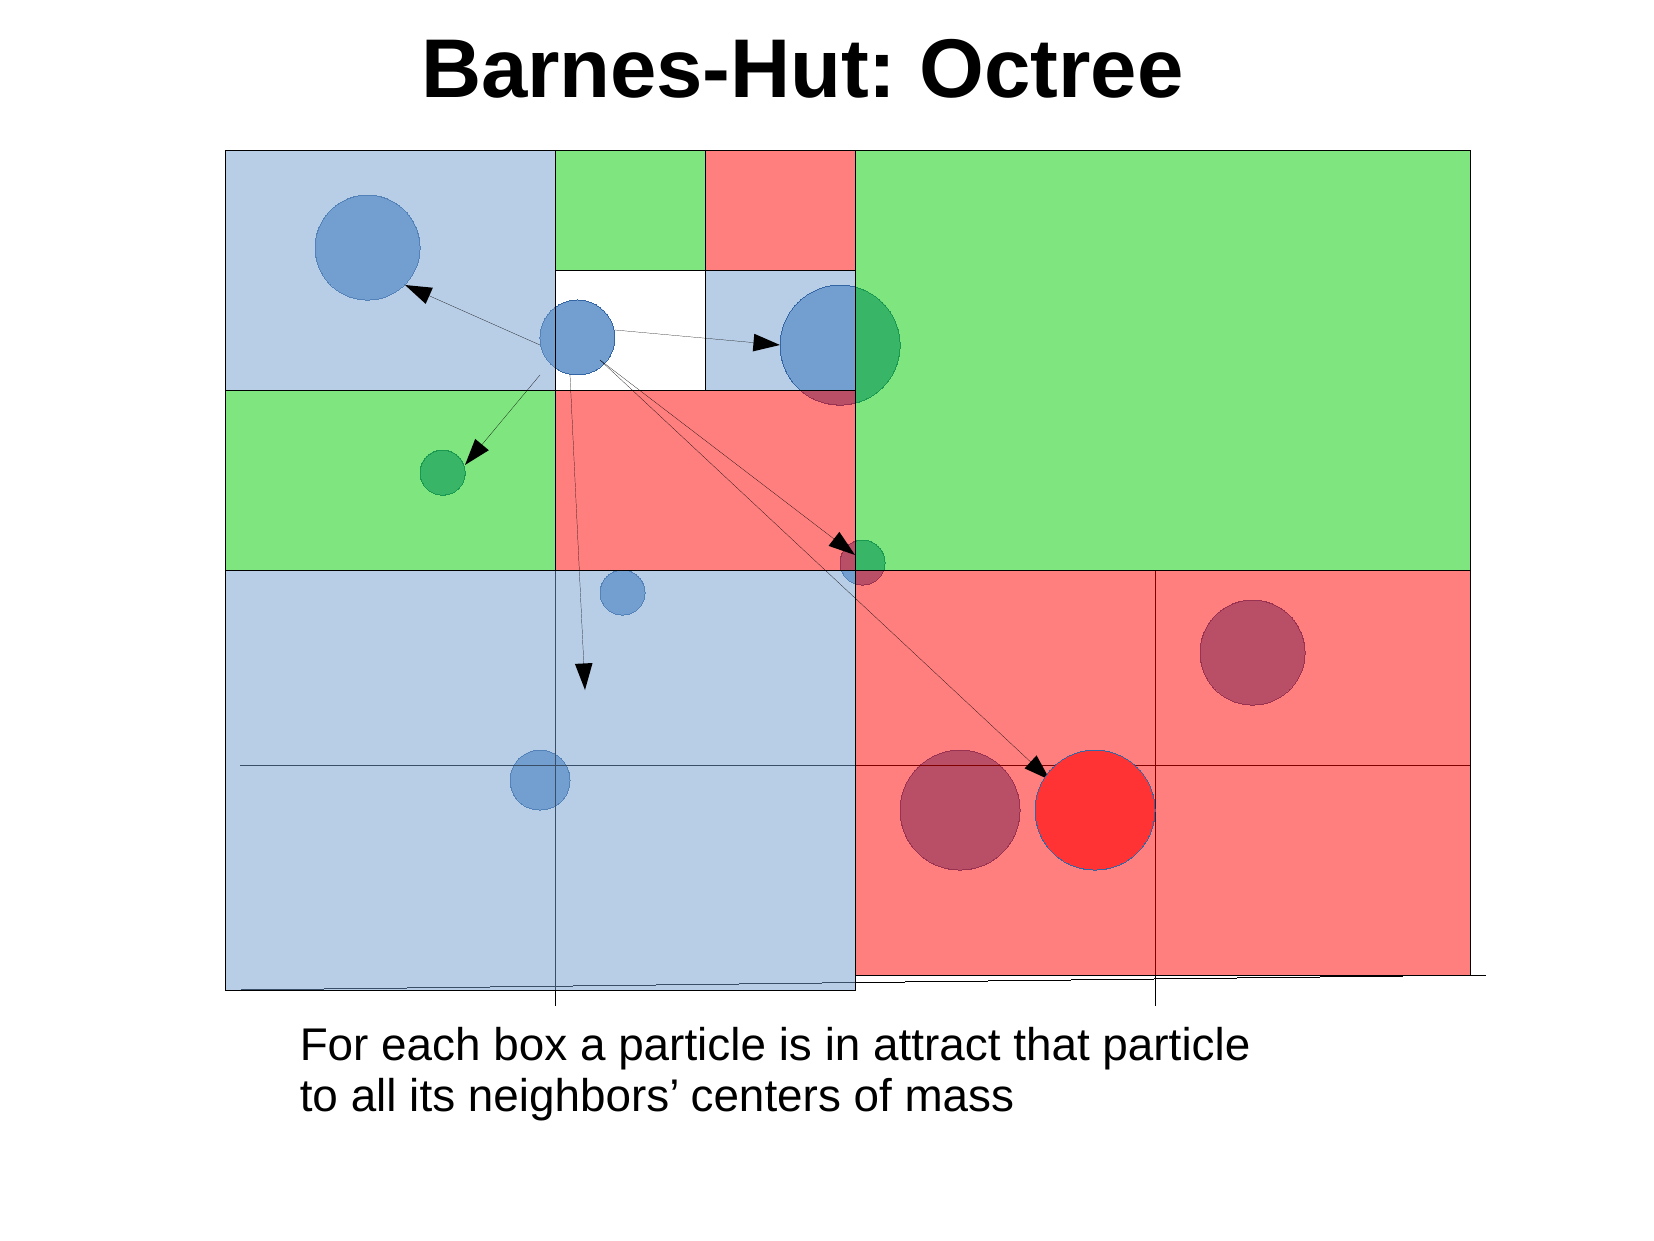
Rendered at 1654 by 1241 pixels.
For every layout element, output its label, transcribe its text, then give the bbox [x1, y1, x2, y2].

text_box For each box a particle is in attract that particle to all its neighbors’ centers of mass [285, 1011, 1276, 1129]
text_box Barnes-Hut: Octree [255, 15, 1351, 123]
text_box [225, 150, 1471, 991]
